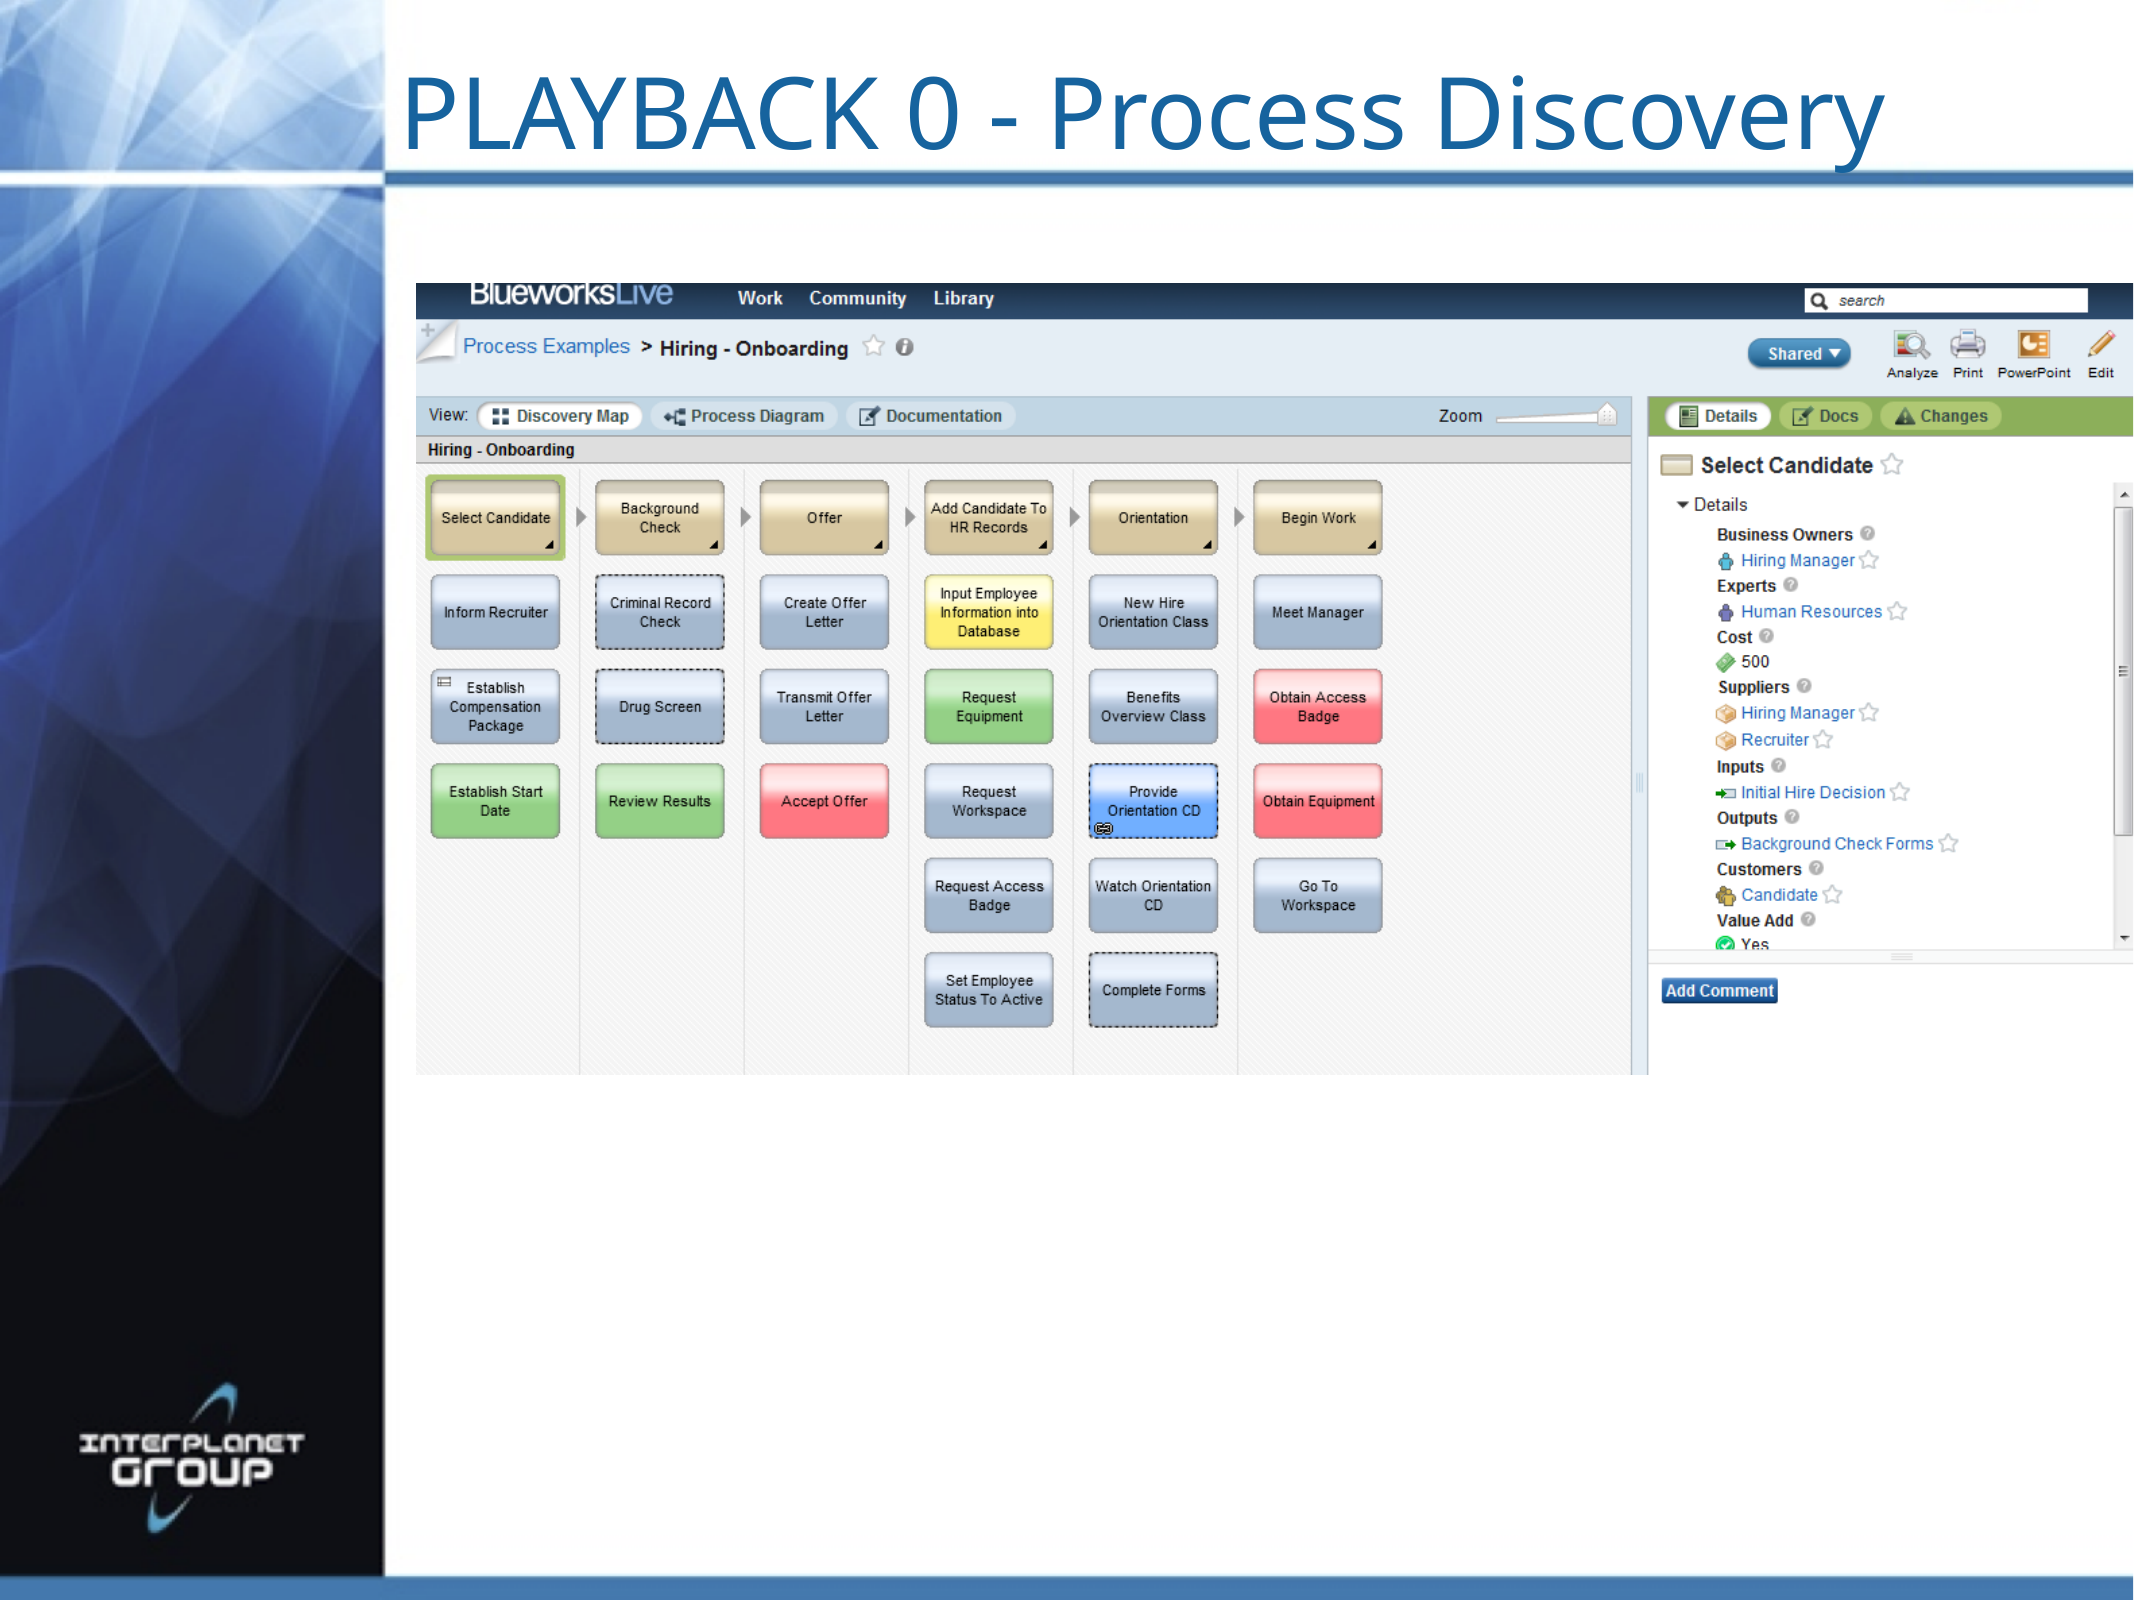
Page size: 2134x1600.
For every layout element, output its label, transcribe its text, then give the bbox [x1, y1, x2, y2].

title PLAYBACK 0 - Process Discovery [391, 0, 2109, 179]
picture [0, 0, 2134, 1600]
